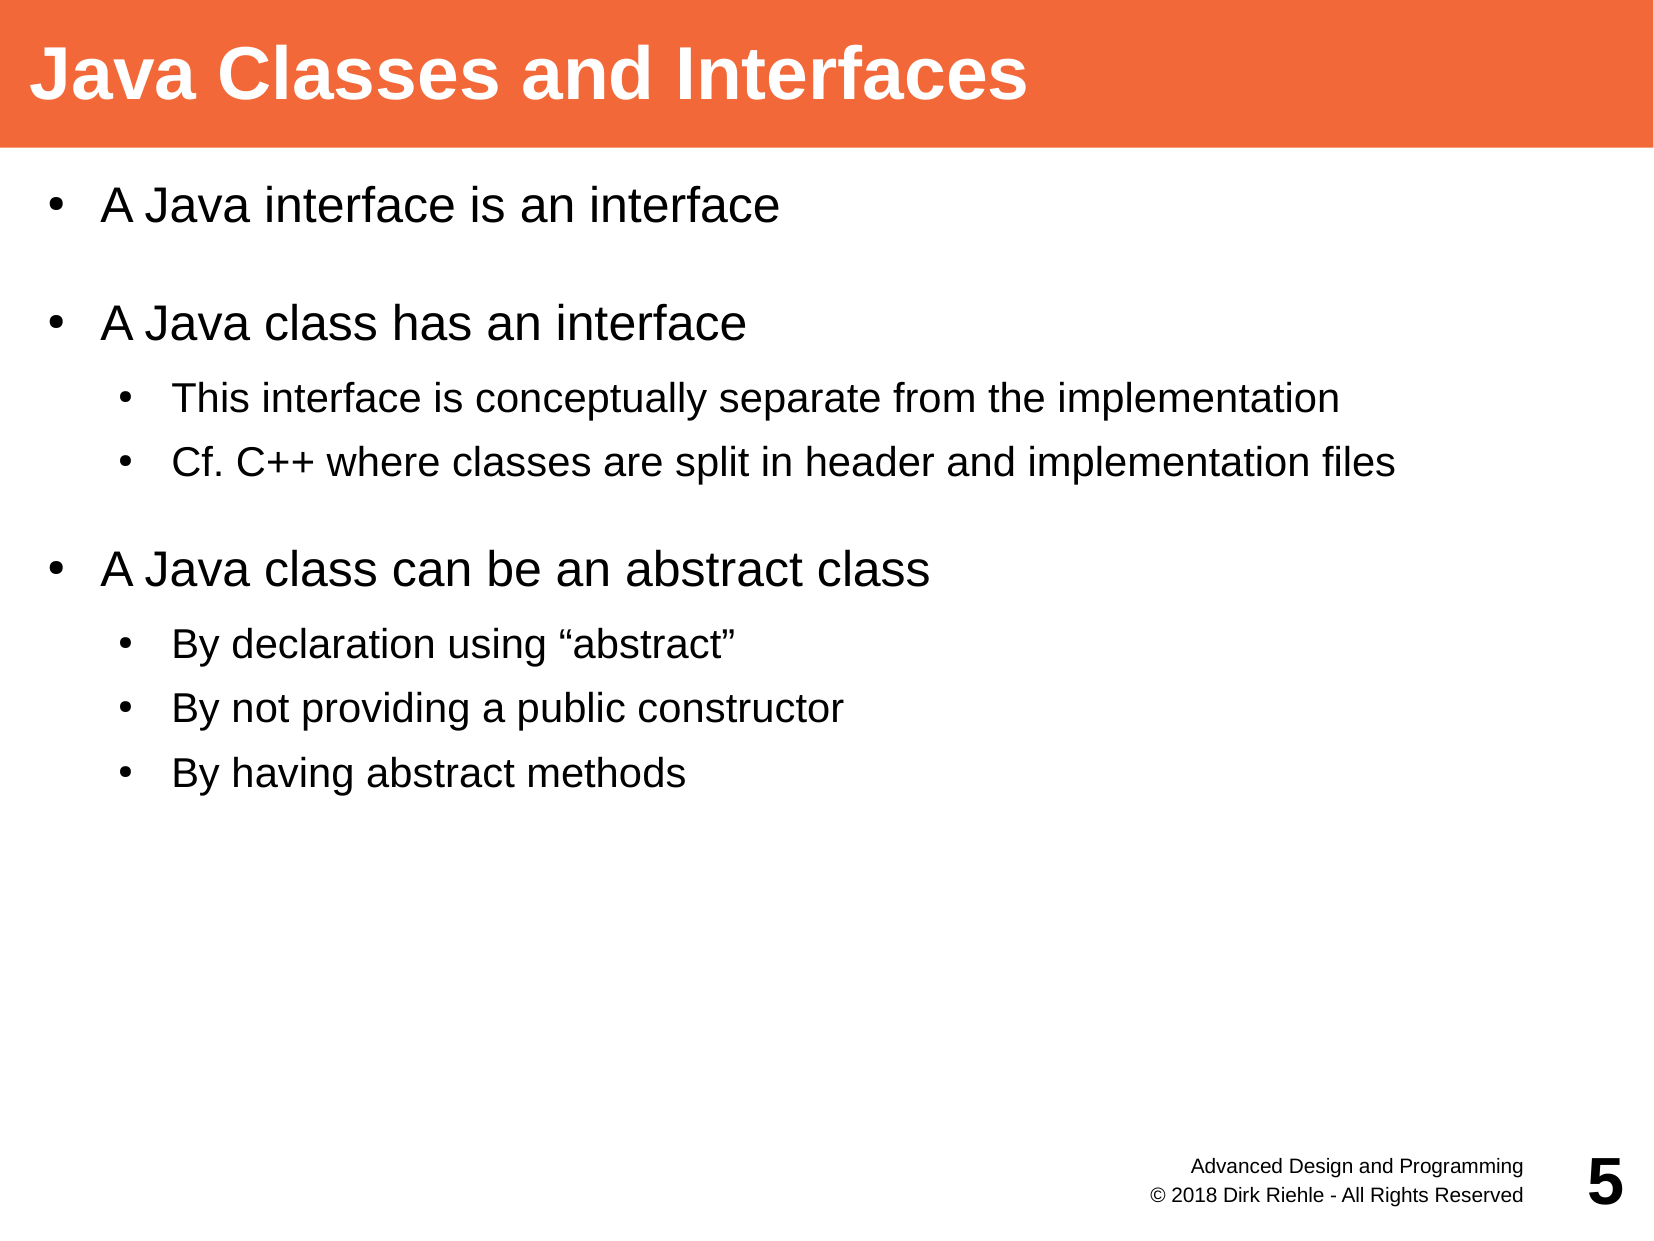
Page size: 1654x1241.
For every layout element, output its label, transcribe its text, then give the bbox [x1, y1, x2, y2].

list A Java interface is an interface A Java class has an interface This interface is conceptually separate from the implementation Cf. C++ where classes are split in header and implementation files A Java class can be an abstract class By declaration using “abstract” By not providing a public constructor By having abstract methods [29, 177, 1625, 1063]
title Java Classes and Interfaces [0, 0, 1654, 148]
